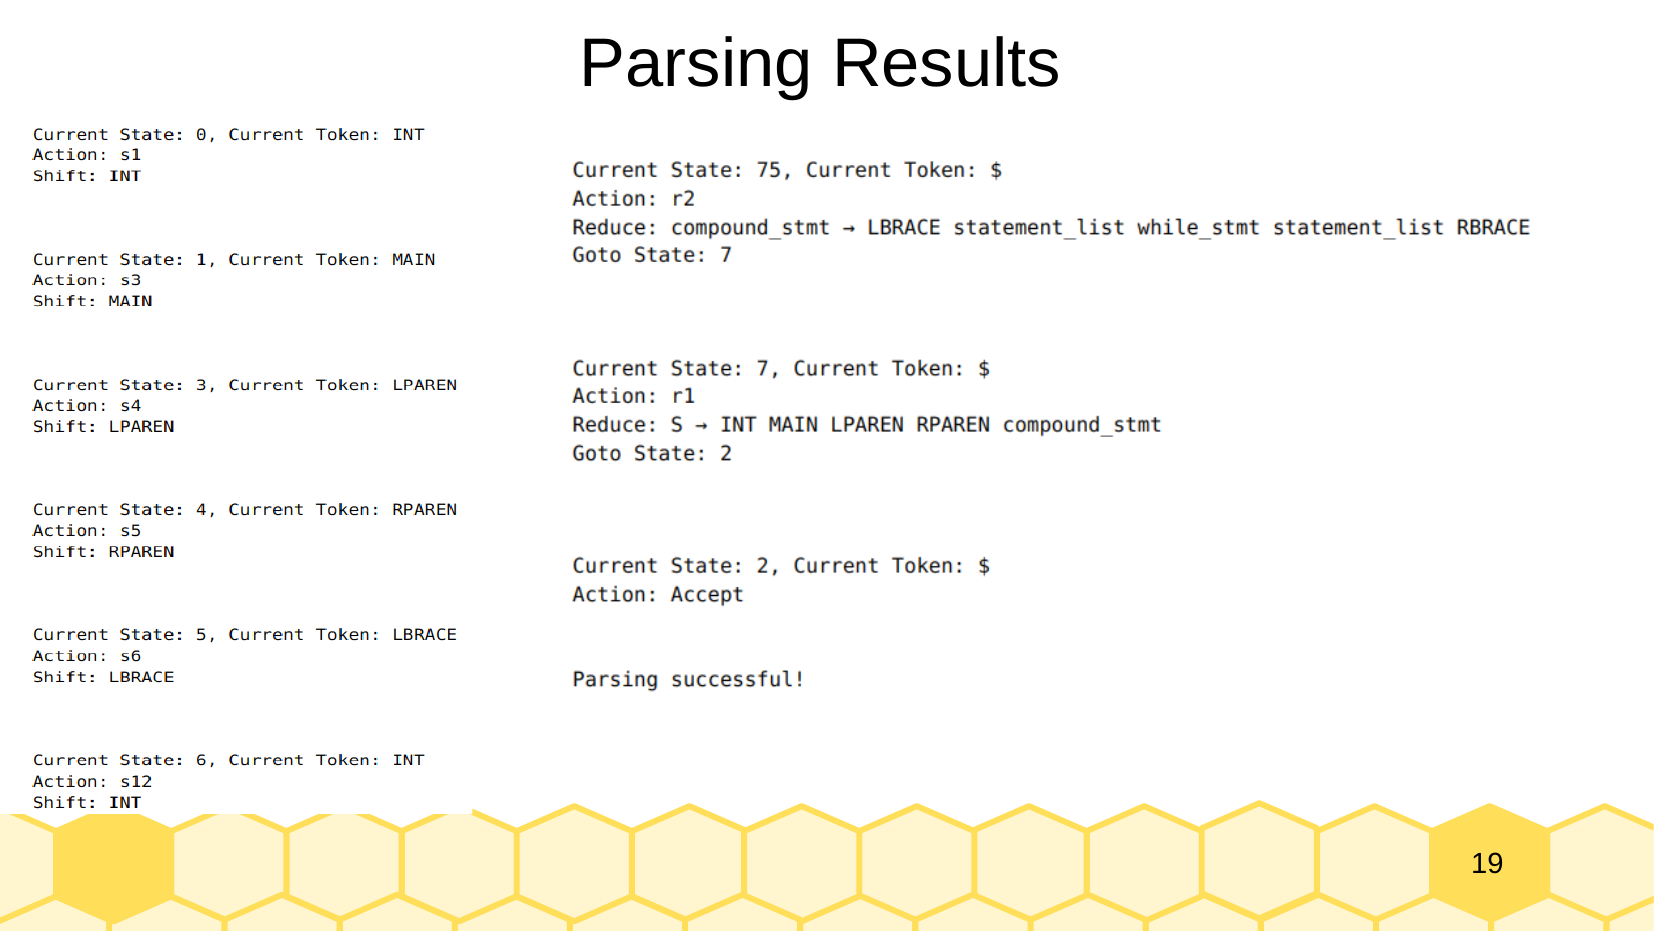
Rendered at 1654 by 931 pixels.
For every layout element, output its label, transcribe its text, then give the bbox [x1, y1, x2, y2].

title Parsing Results [76, 7, 1565, 119]
picture [566, 147, 1625, 723]
picture [0, 118, 473, 814]
